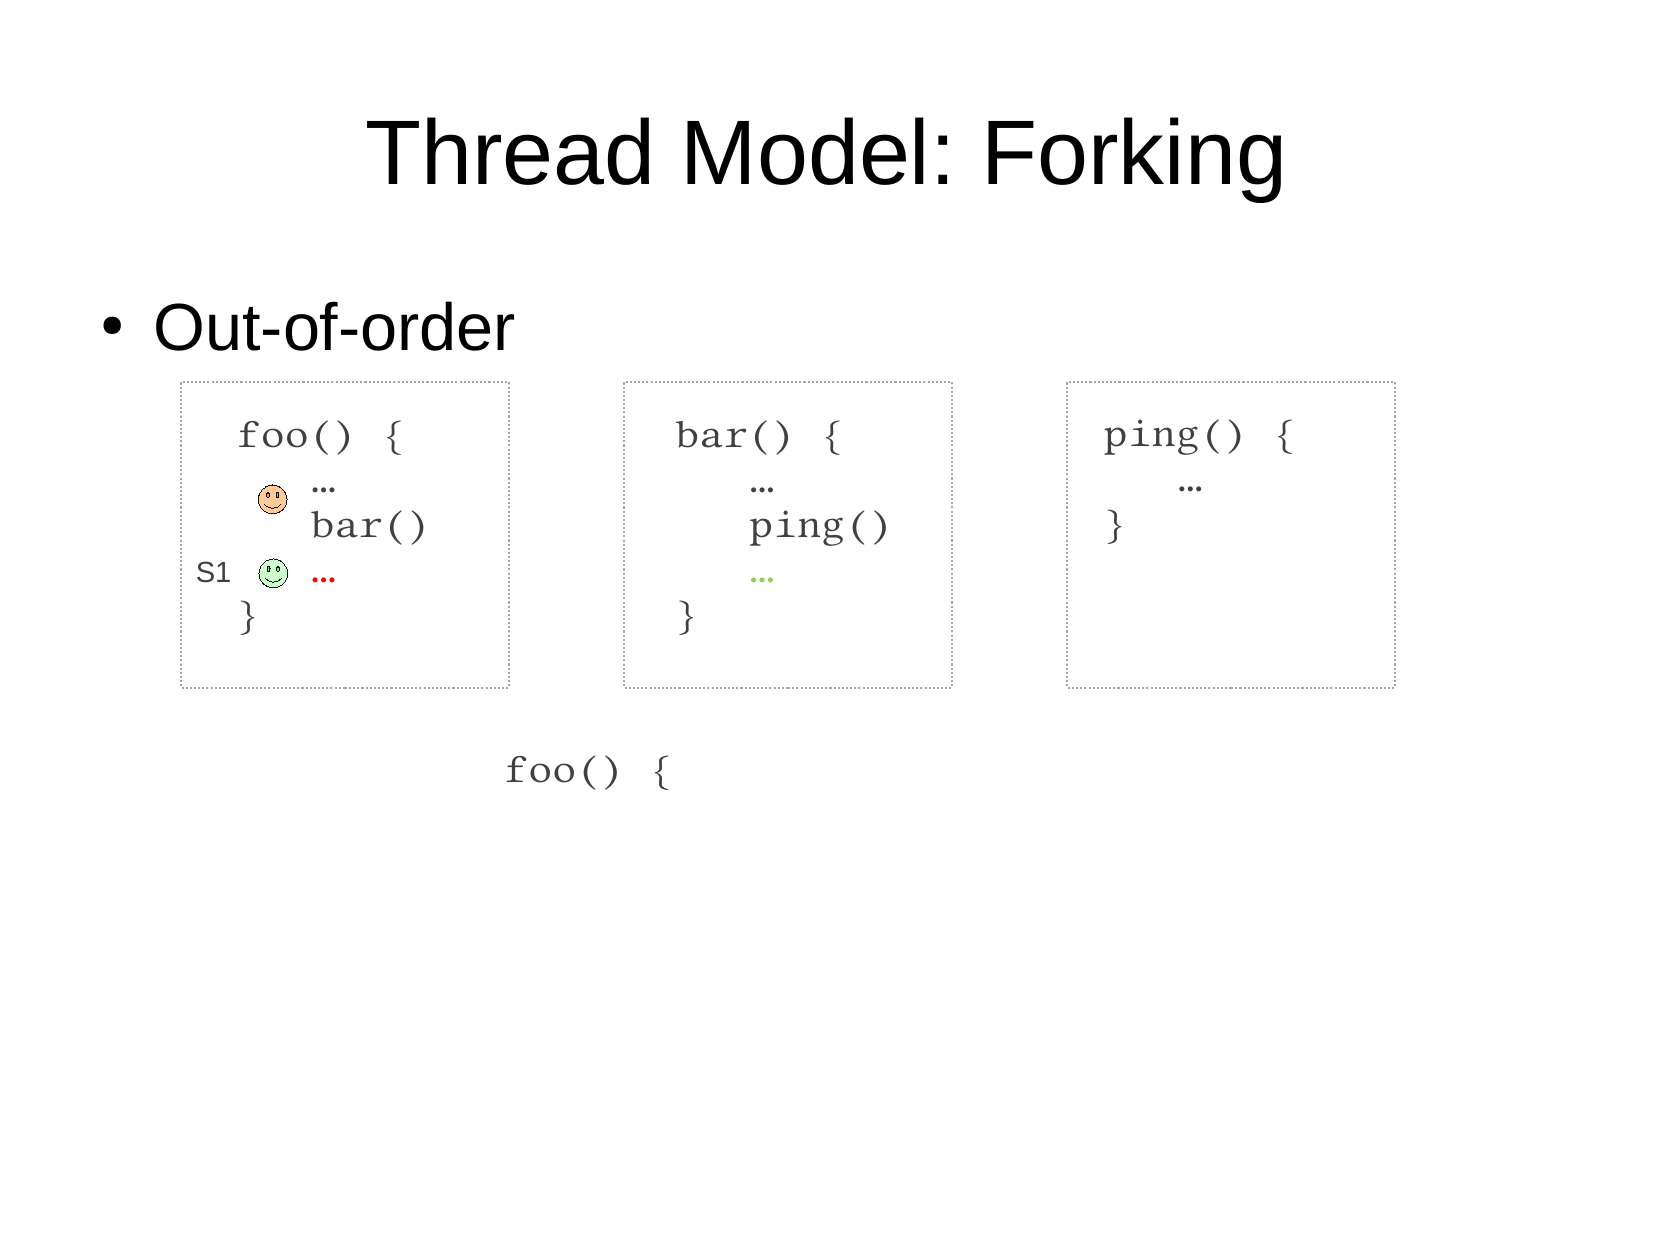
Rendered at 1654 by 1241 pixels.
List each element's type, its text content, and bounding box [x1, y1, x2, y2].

title Thread Model: Forking [82, 49, 1571, 257]
text_box [258, 558, 288, 588]
text_box [258, 484, 288, 514]
text_box S1 [181, 546, 247, 597]
text_box foo() { … bar() … } [222, 402, 446, 643]
text_box foo() { [489, 737, 688, 798]
list Out-of-order [82, 290, 1571, 1010]
text_box ping() { … } [1089, 401, 1311, 552]
text_box bar() { … ping() … } [660, 402, 909, 643]
